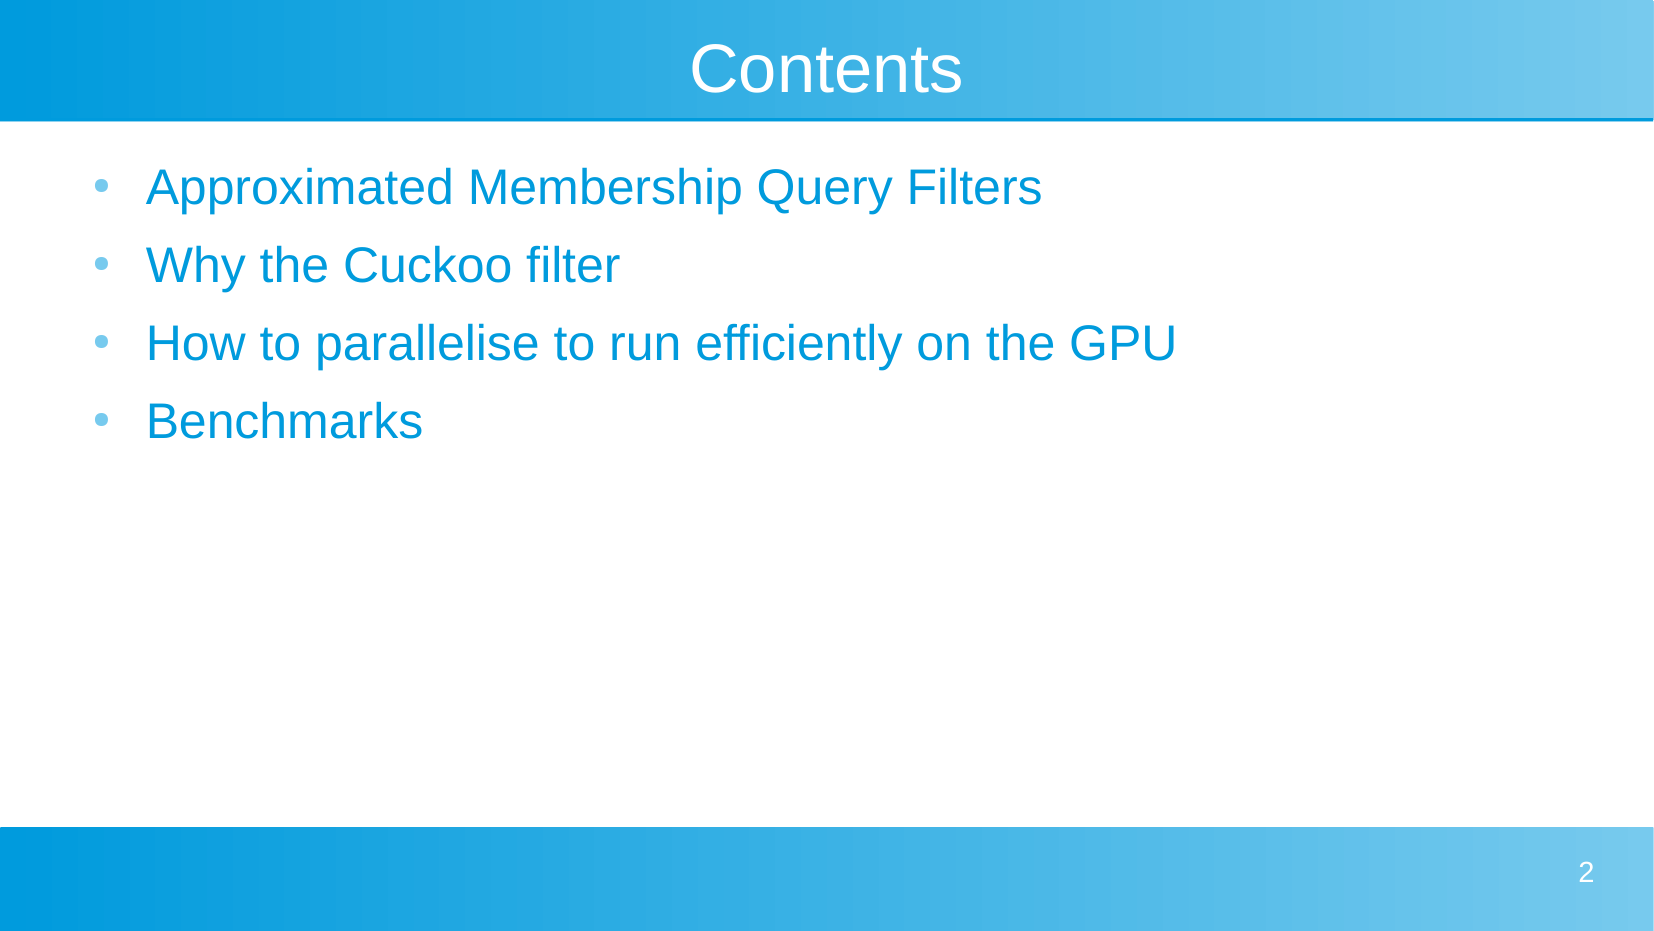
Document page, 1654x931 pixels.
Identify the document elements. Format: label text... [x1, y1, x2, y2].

title Contents [59, 29, 1595, 108]
list Approximated Membership Query Filters Why the Cuckoo filter How to parallelise to run efficiently on the GPU Benchmarks [75, 159, 1611, 751]
